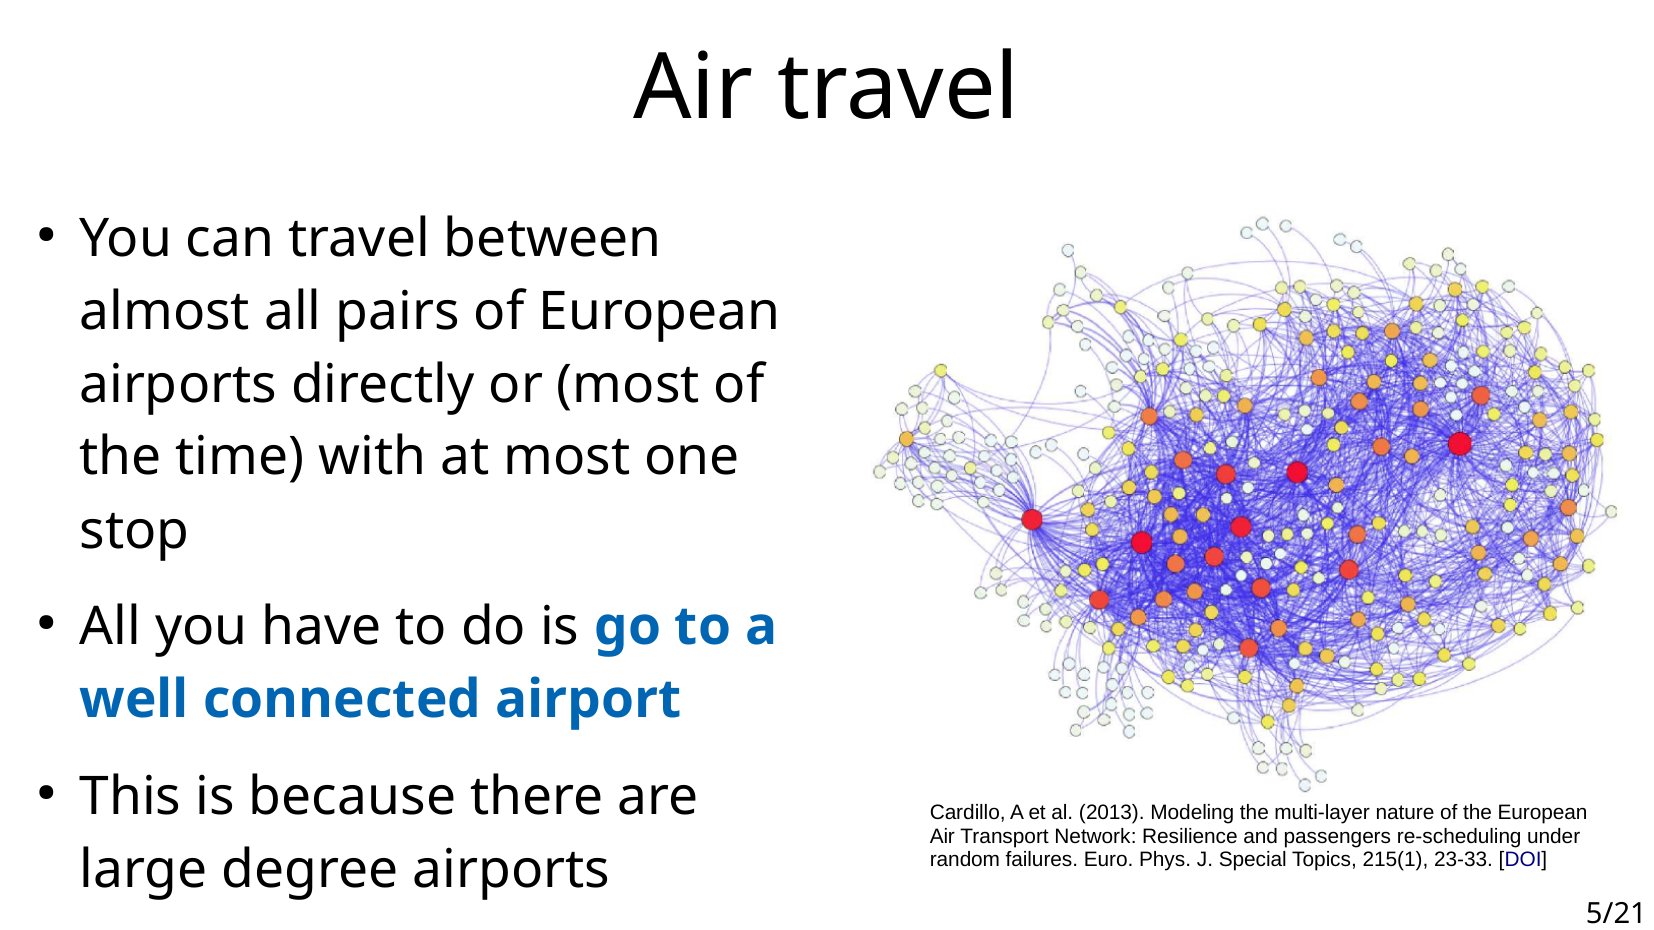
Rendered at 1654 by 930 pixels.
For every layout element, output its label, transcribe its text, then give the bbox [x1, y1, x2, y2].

list You can travel between almost all pairs of European airports directly or (most of the time) with at most one stop All you have to do is go to a well connected airport This is because there are large degree airports [22, 198, 826, 906]
picture [836, 189, 1638, 804]
title Air travel [82, 1, 1571, 166]
text_box Cardillo, A et al. (2013). Modeling the multi-layer nature of the European Air Transport Network: Resilience and passengers re-scheduling under random failures. Euro. Phys. J. Special Topics, 215(1), 23-33. [DOI] [915, 793, 1627, 879]
